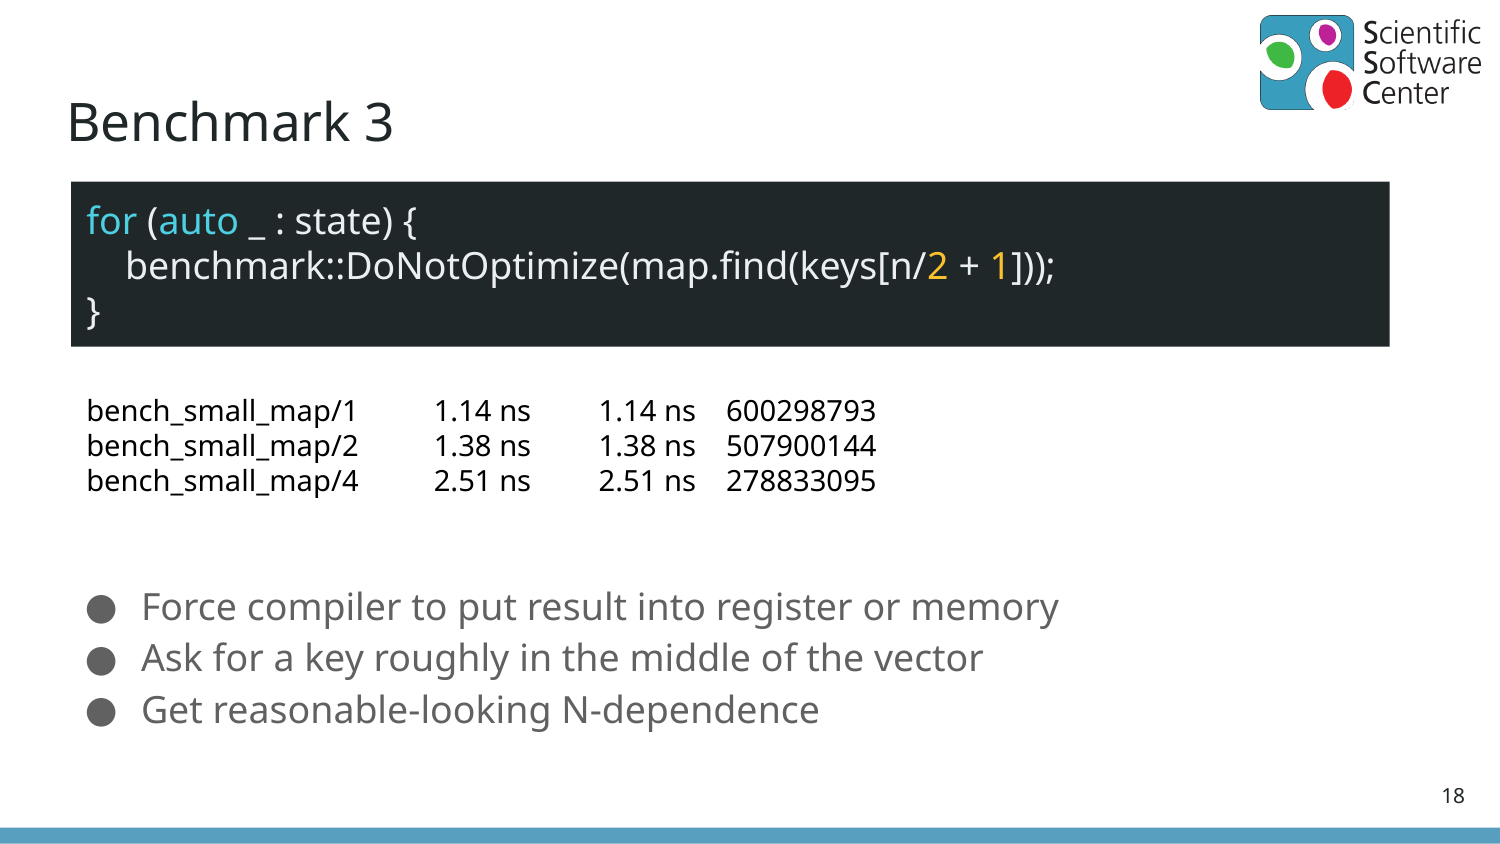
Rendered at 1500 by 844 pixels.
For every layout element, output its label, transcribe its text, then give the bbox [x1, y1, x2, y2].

slide_number <number> [1389, 764, 1480, 830]
text_box for (auto _ : state) { benchmark::DoNotOptimize(map.find(keys[n/2 + 1])); } [71, 181, 1390, 347]
picture [1260, 15, 1481, 110]
text_box bench_small_map/1 1.14 ns 1.14 ns 600298793 bench_small_map/2 1.38 ns 1.38 ns 507900144 bench_small_map/4 2.51 ns 2.51 ns 278833095 [71, 377, 1390, 513]
list Force compiler to put result into register or memory Ask for a key roughly in the middle of the vector Get reasonable-looking N-dependence [51, 560, 1449, 783]
title Benchmark 3 [51, 72, 1449, 167]
